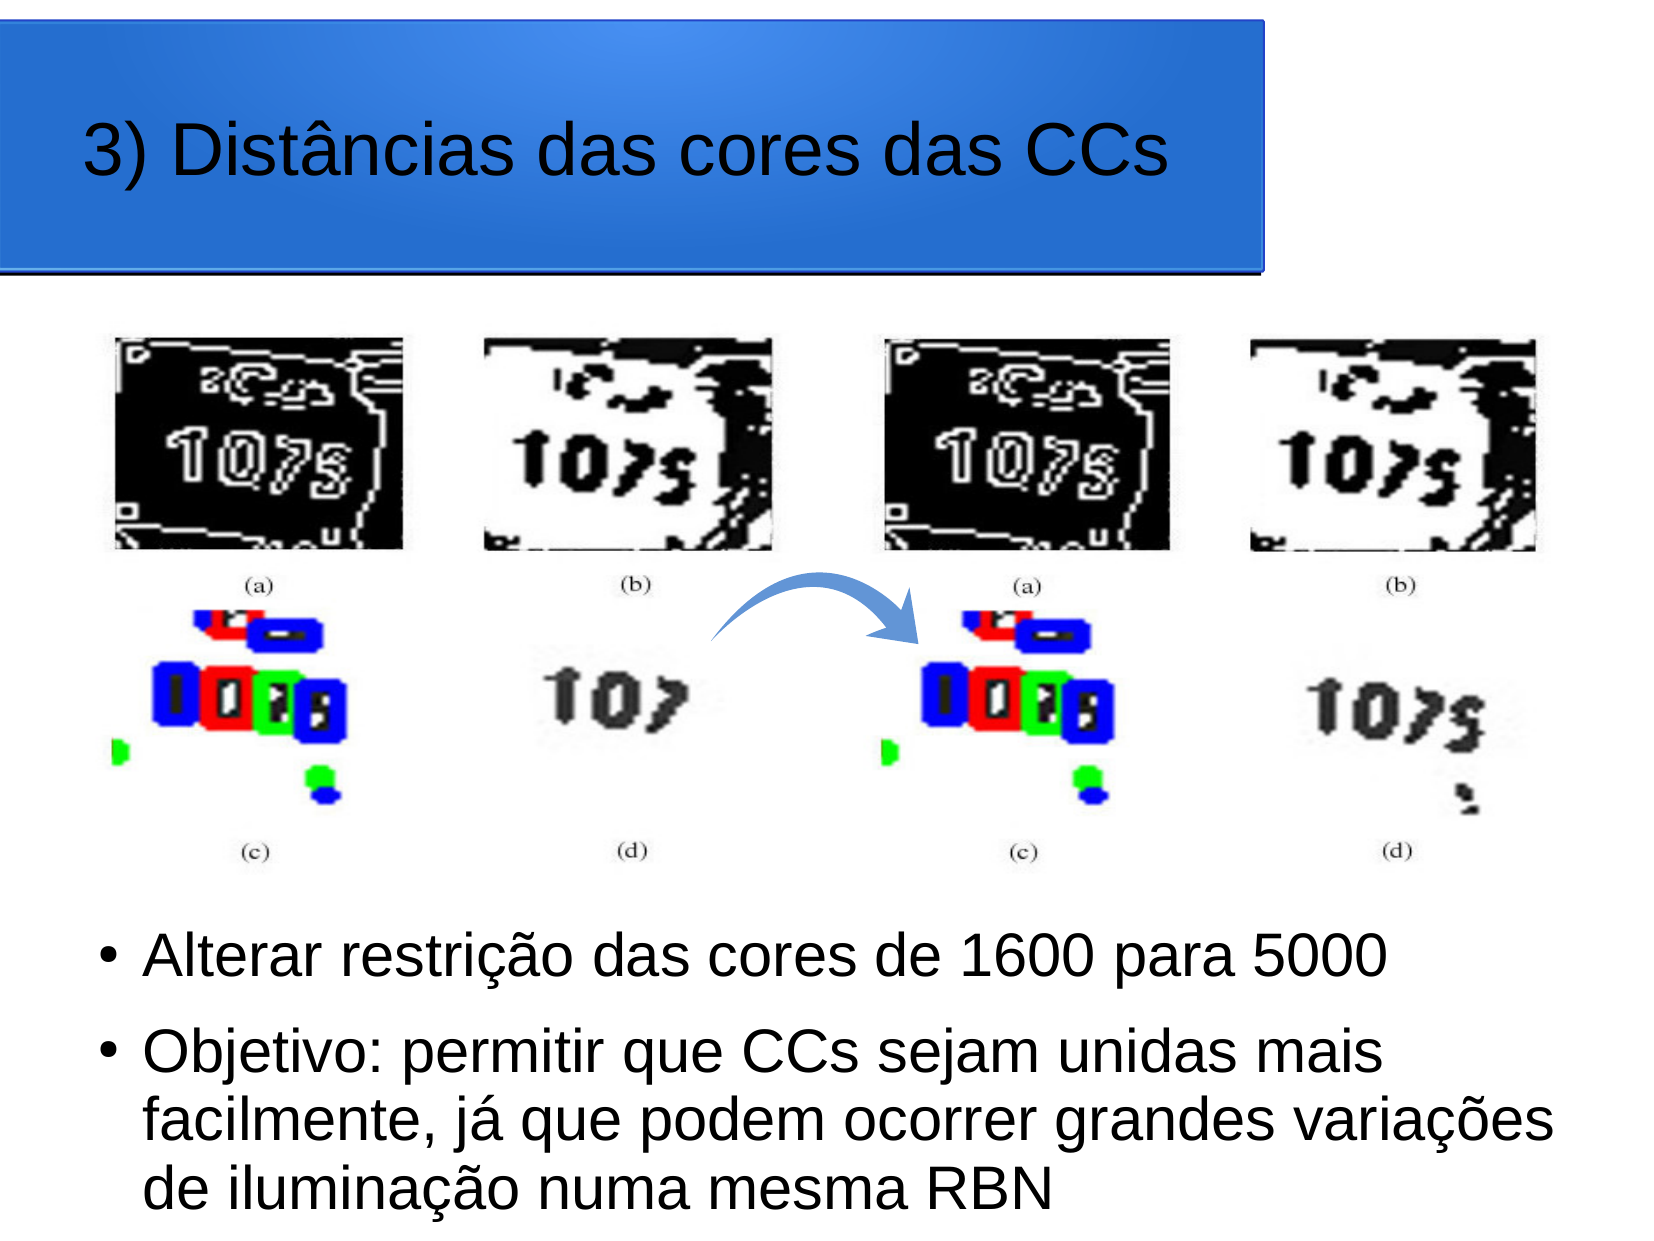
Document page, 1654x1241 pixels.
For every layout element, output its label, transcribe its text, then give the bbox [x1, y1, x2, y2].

picture [82, 299, 1571, 898]
title 3) Distâncias das cores das CCs [82, 47, 1235, 252]
list Alterar restrição das cores de 1600 para 5000 Objetivo: permitir que CCs sejam unidas mais facilmente, já que podem ocorrer grandes variações de iluminação numa mesma RBN [82, 921, 1571, 1229]
